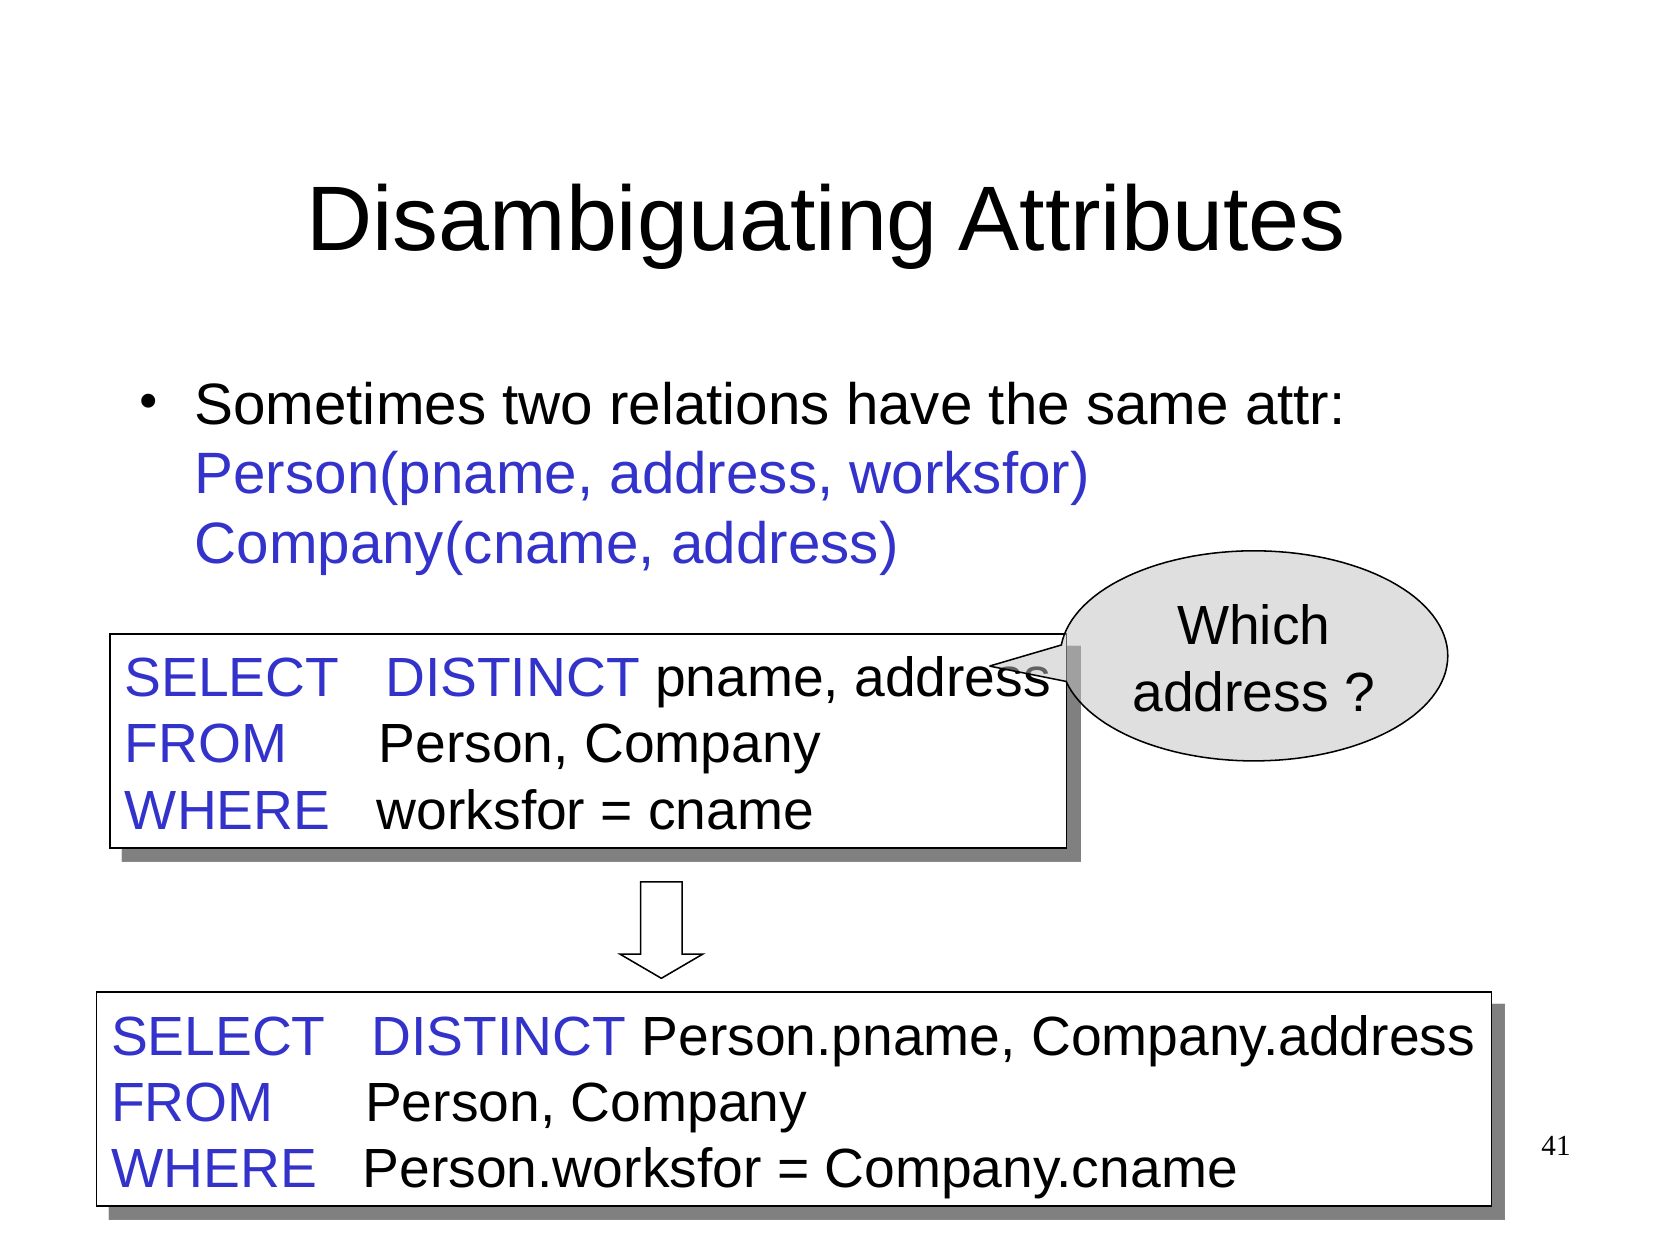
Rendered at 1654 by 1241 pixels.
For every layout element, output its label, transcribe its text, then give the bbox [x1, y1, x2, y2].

text_box Which address ? [989, 550, 1448, 761]
title Disambiguating Attributes [124, 110, 1530, 317]
list Sometimes two relations have the same attr: Person(pname, address, worksfor) Company(cname, address) [124, 358, 1530, 1103]
text_box SELECT DISTINCT pname, address FROM Person, Company WHERE worksfor = cname [110, 633, 1067, 848]
text_box SELECT DISTINCT Person.pname, Company.address FROM Person, Company WHERE Person.worksfor = Company.cname [96, 992, 1492, 1207]
